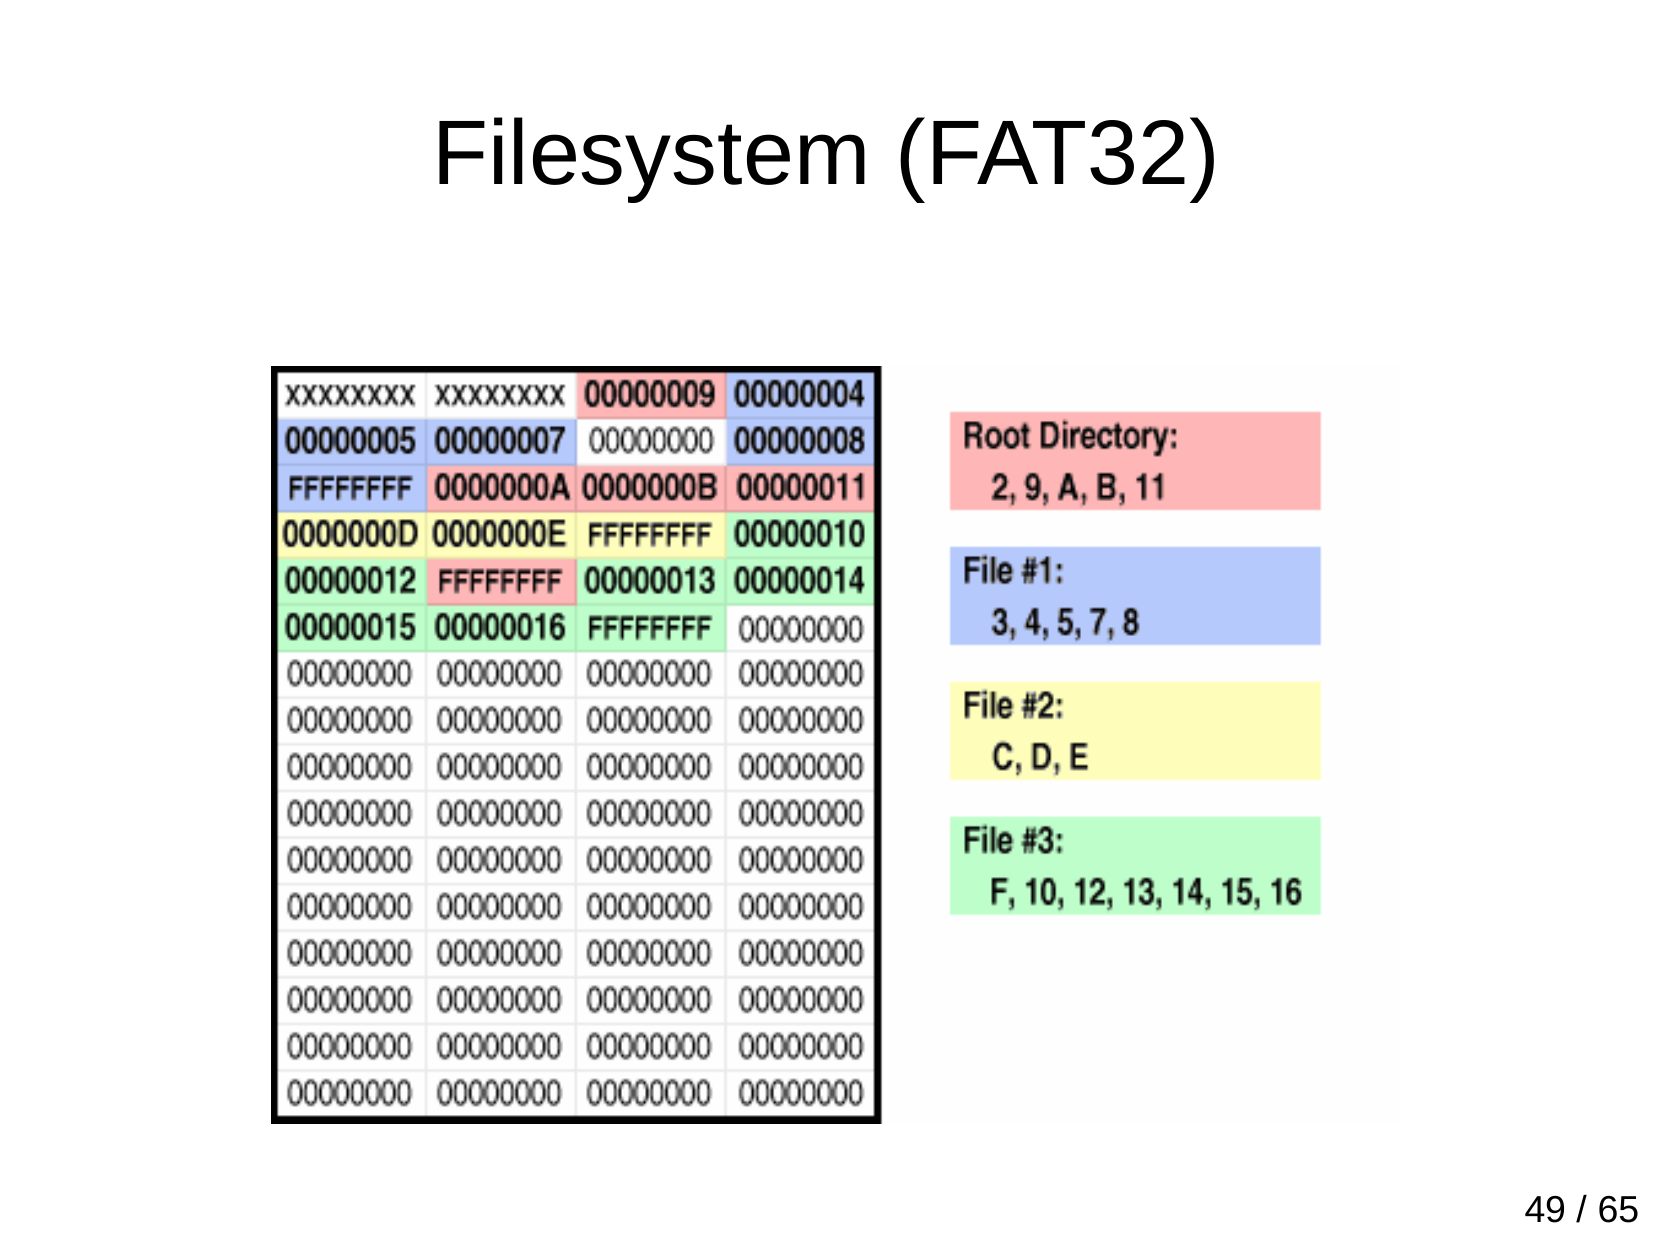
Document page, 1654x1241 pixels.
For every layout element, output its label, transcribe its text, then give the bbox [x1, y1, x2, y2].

title Filesystem (FAT32) [82, 49, 1571, 257]
text_box <number> / 65 [1380, 1181, 1654, 1238]
picture [271, 366, 1400, 1124]
